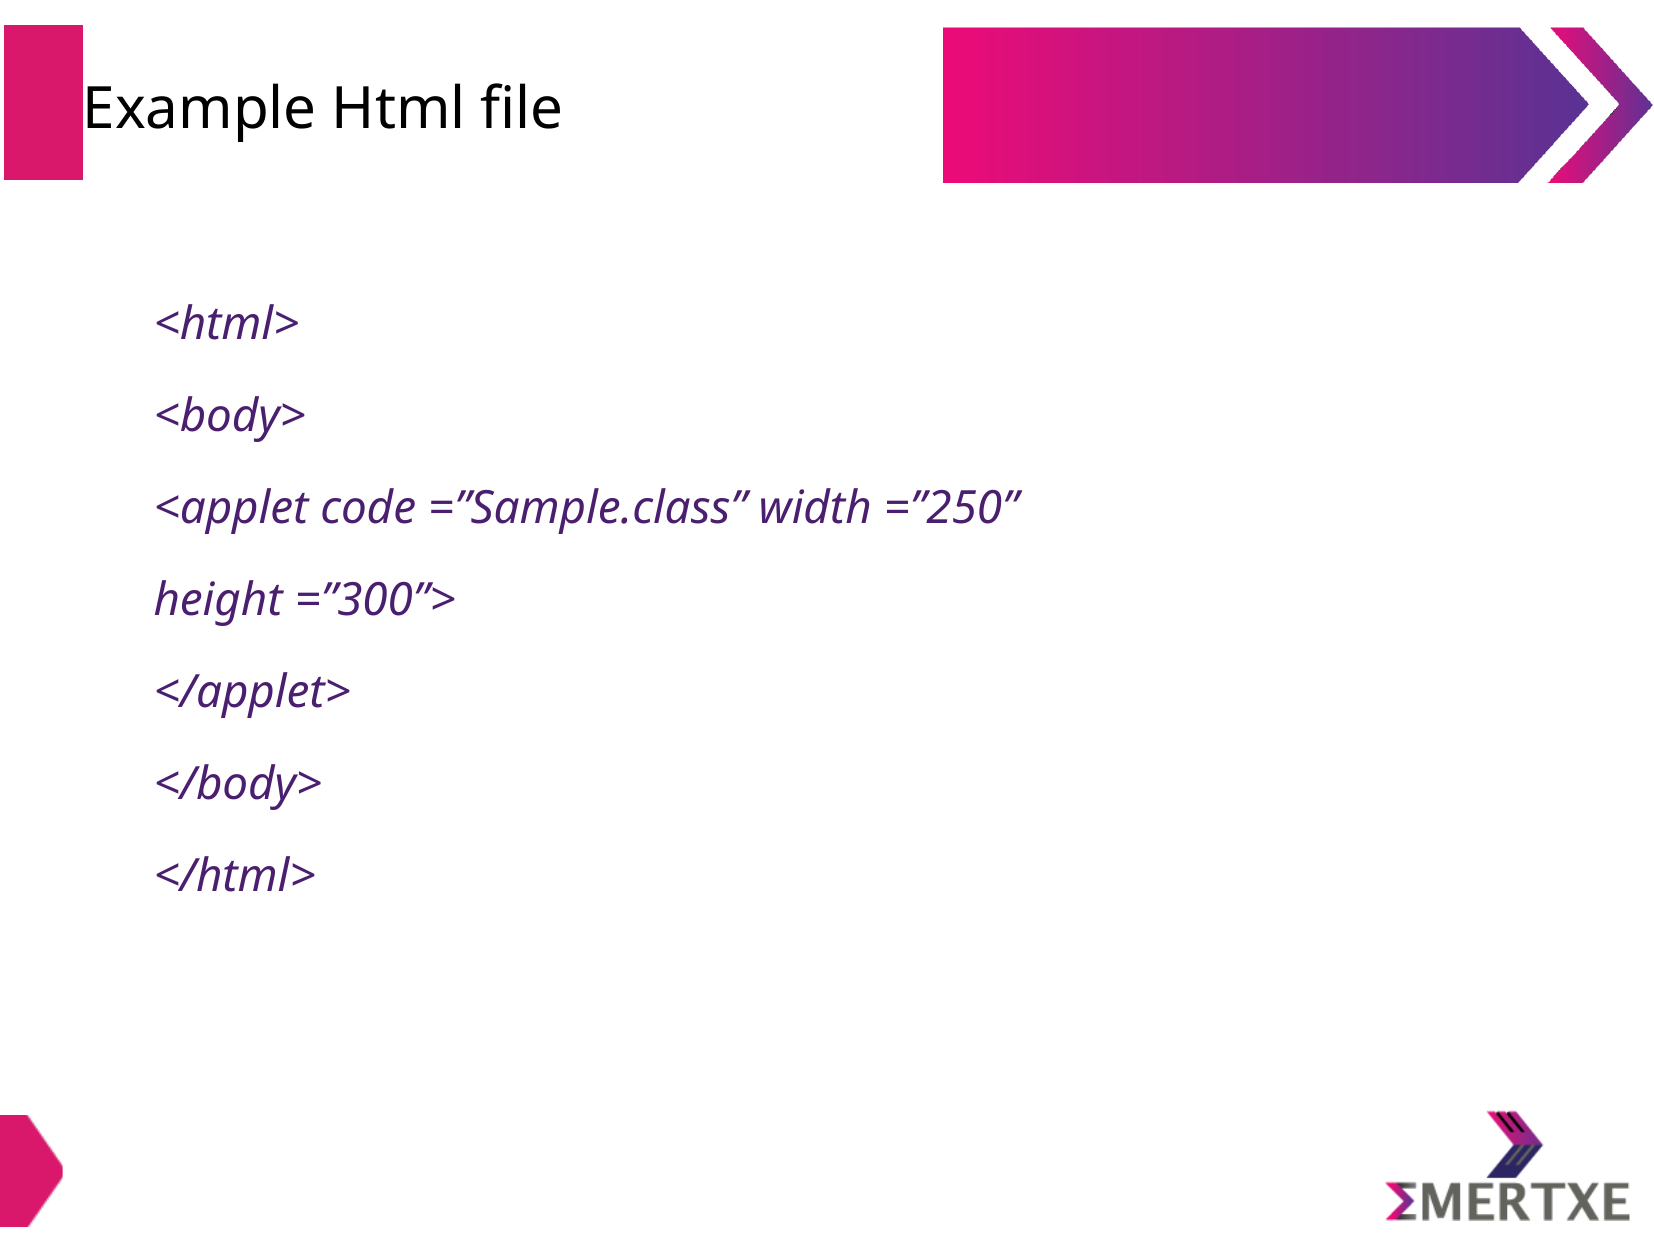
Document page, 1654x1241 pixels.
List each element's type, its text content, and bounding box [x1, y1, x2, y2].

picture [1385, 1107, 1631, 1221]
picture [1571, 27, 1653, 183]
list <html> <body> <applet code =”Sample.class” width =”250” height =”300”> </applet> </body> </html> [82, 290, 1571, 1010]
title Example Html file [82, 2, 1571, 210]
